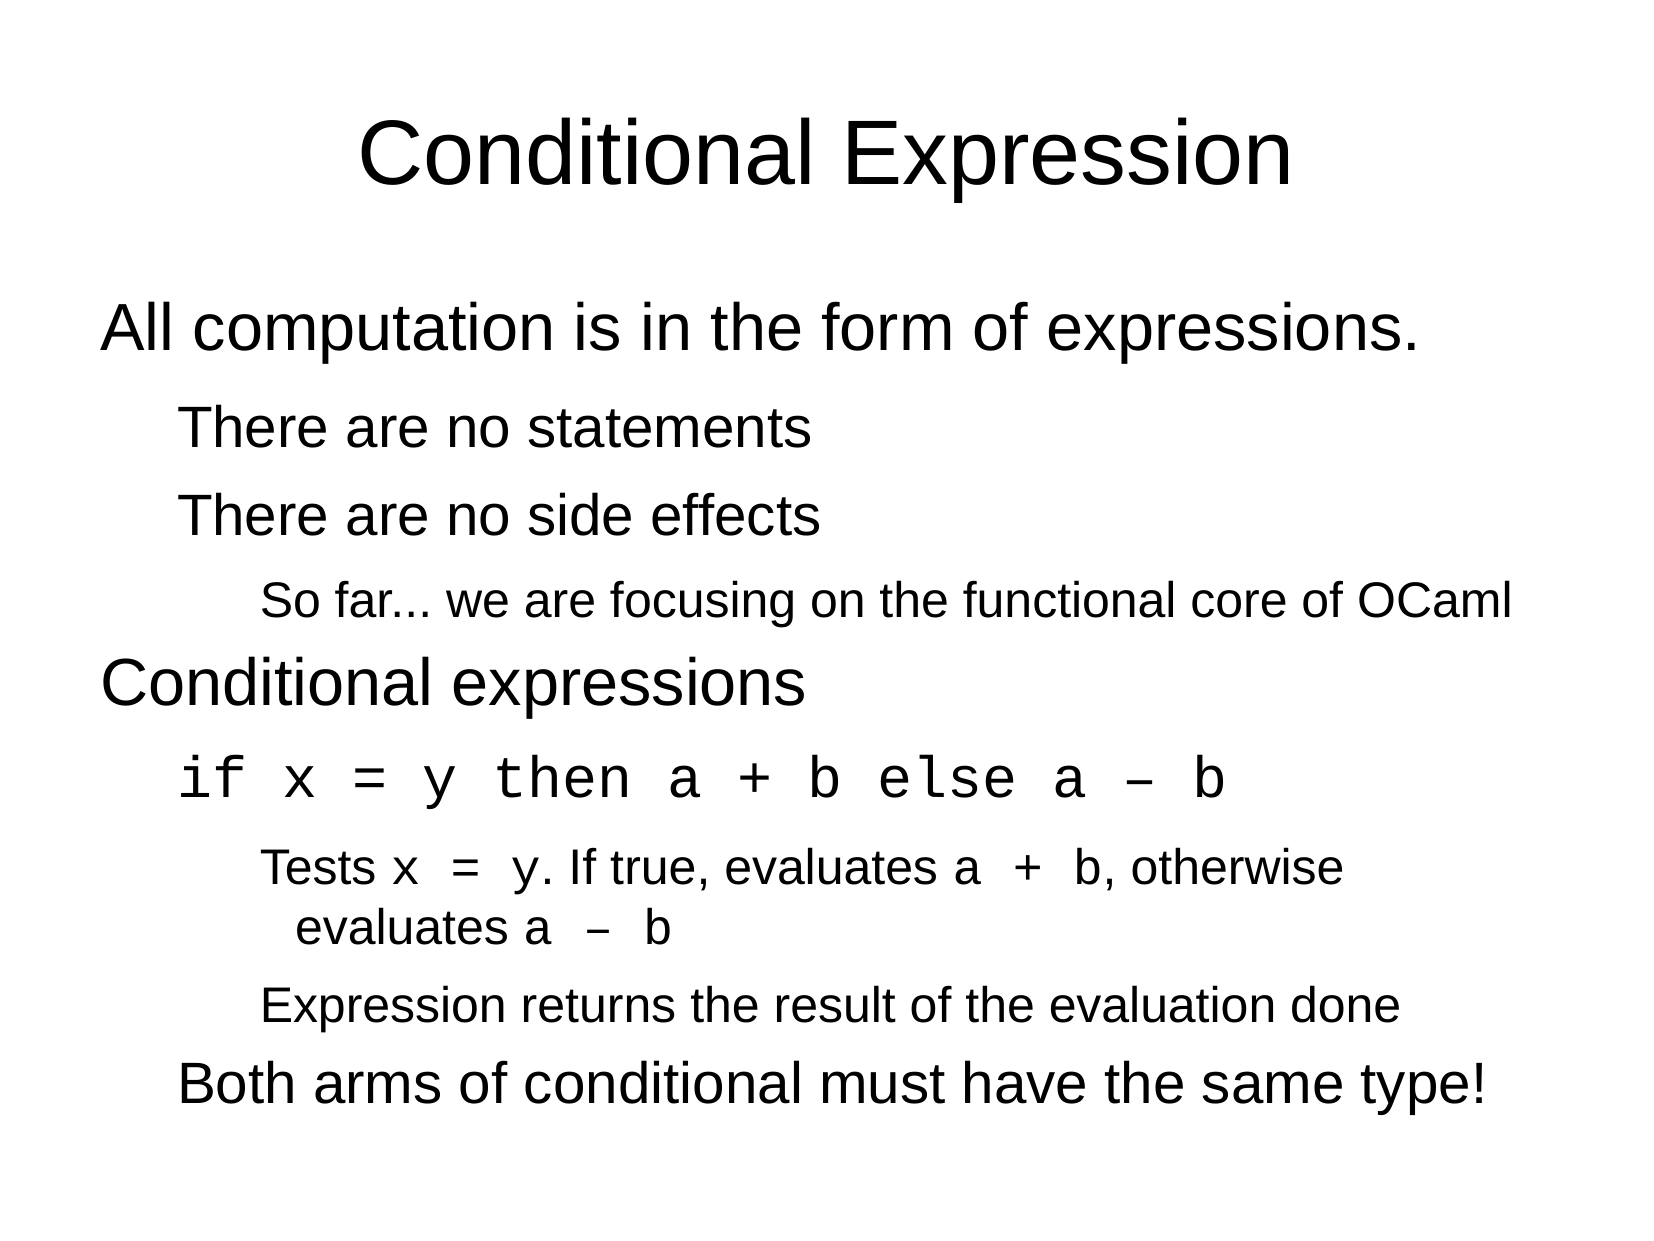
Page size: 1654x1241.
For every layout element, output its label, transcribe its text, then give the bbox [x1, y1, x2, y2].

list All computation is in the form of expressions. There are no statements There are no side effects So far... we are focusing on the functional core of OCaml Conditional expressions if x = y then a + b else a – b Tests x = y. If true, evaluates a + b, otherwise evaluates a – b Expression returns the result of the evaluation done Both arms of conditional must have the same type! [82, 290, 1571, 1108]
title Conditional Expression [82, 56, 1571, 250]
